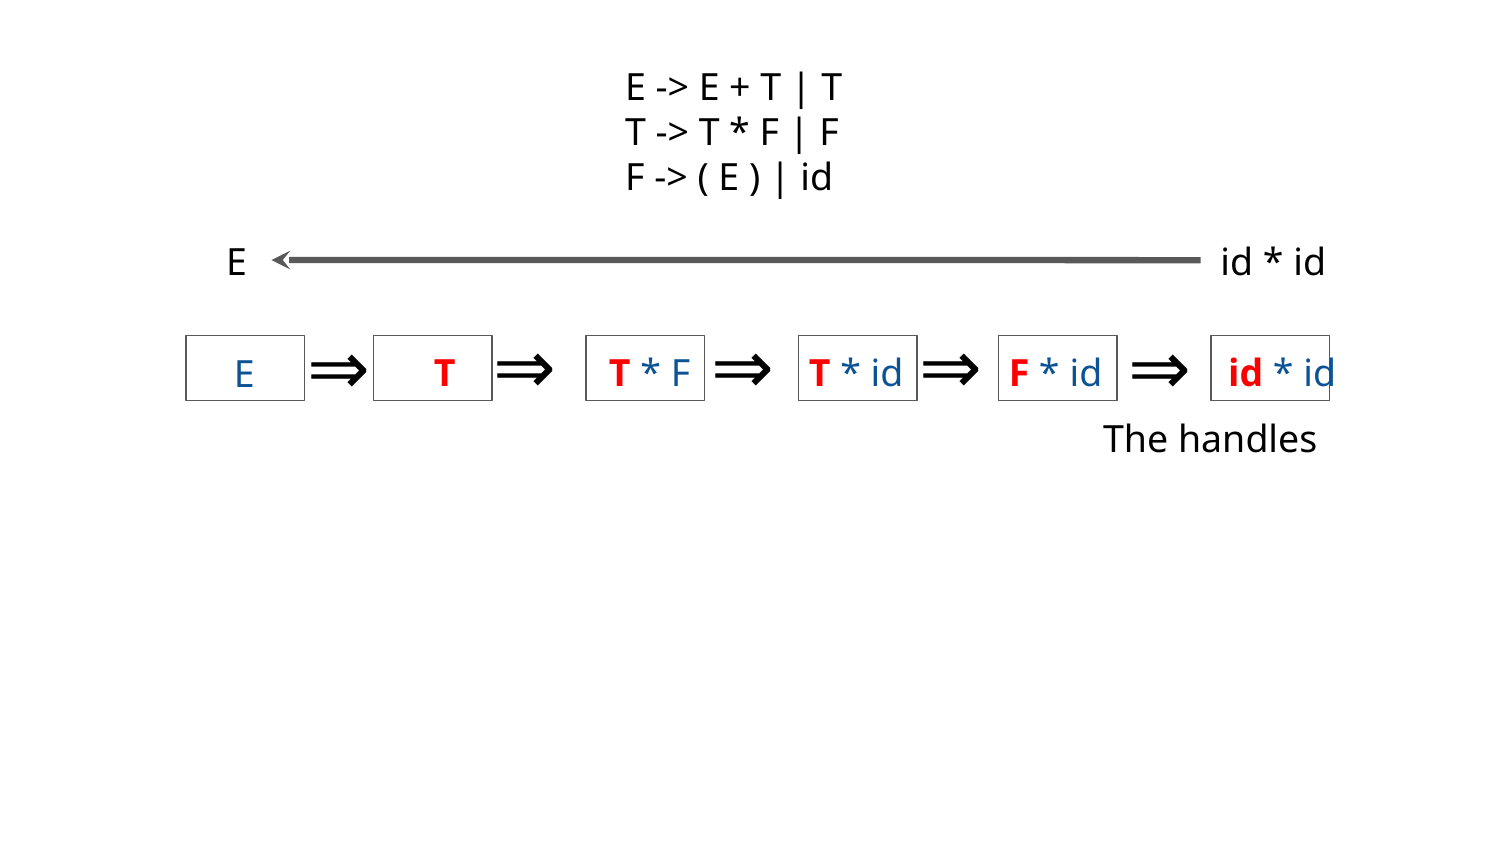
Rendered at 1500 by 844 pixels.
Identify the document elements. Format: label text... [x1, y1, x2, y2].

text_box id * id [1200, 227, 1347, 293]
text_box The handles [1088, 405, 1500, 471]
text_box E [201, 227, 272, 293]
text_box ⇒ [696, 304, 800, 440]
text_box T * F [593, 339, 696, 405]
text_box ⇒ [478, 304, 582, 440]
text_box id * id [1217, 339, 1359, 405]
text_box E -> E + T | T T -> T * F | F F -> ( E ) | id [610, 47, 961, 113]
text_box T [418, 339, 478, 405]
text_box ⇒ [292, 304, 396, 441]
text_box ⇒ [1113, 304, 1217, 405]
text_box E [218, 339, 292, 405]
text_box T * id [800, 339, 904, 405]
text_box F * id [1008, 339, 1113, 405]
text_box ⇒ [904, 304, 1008, 440]
